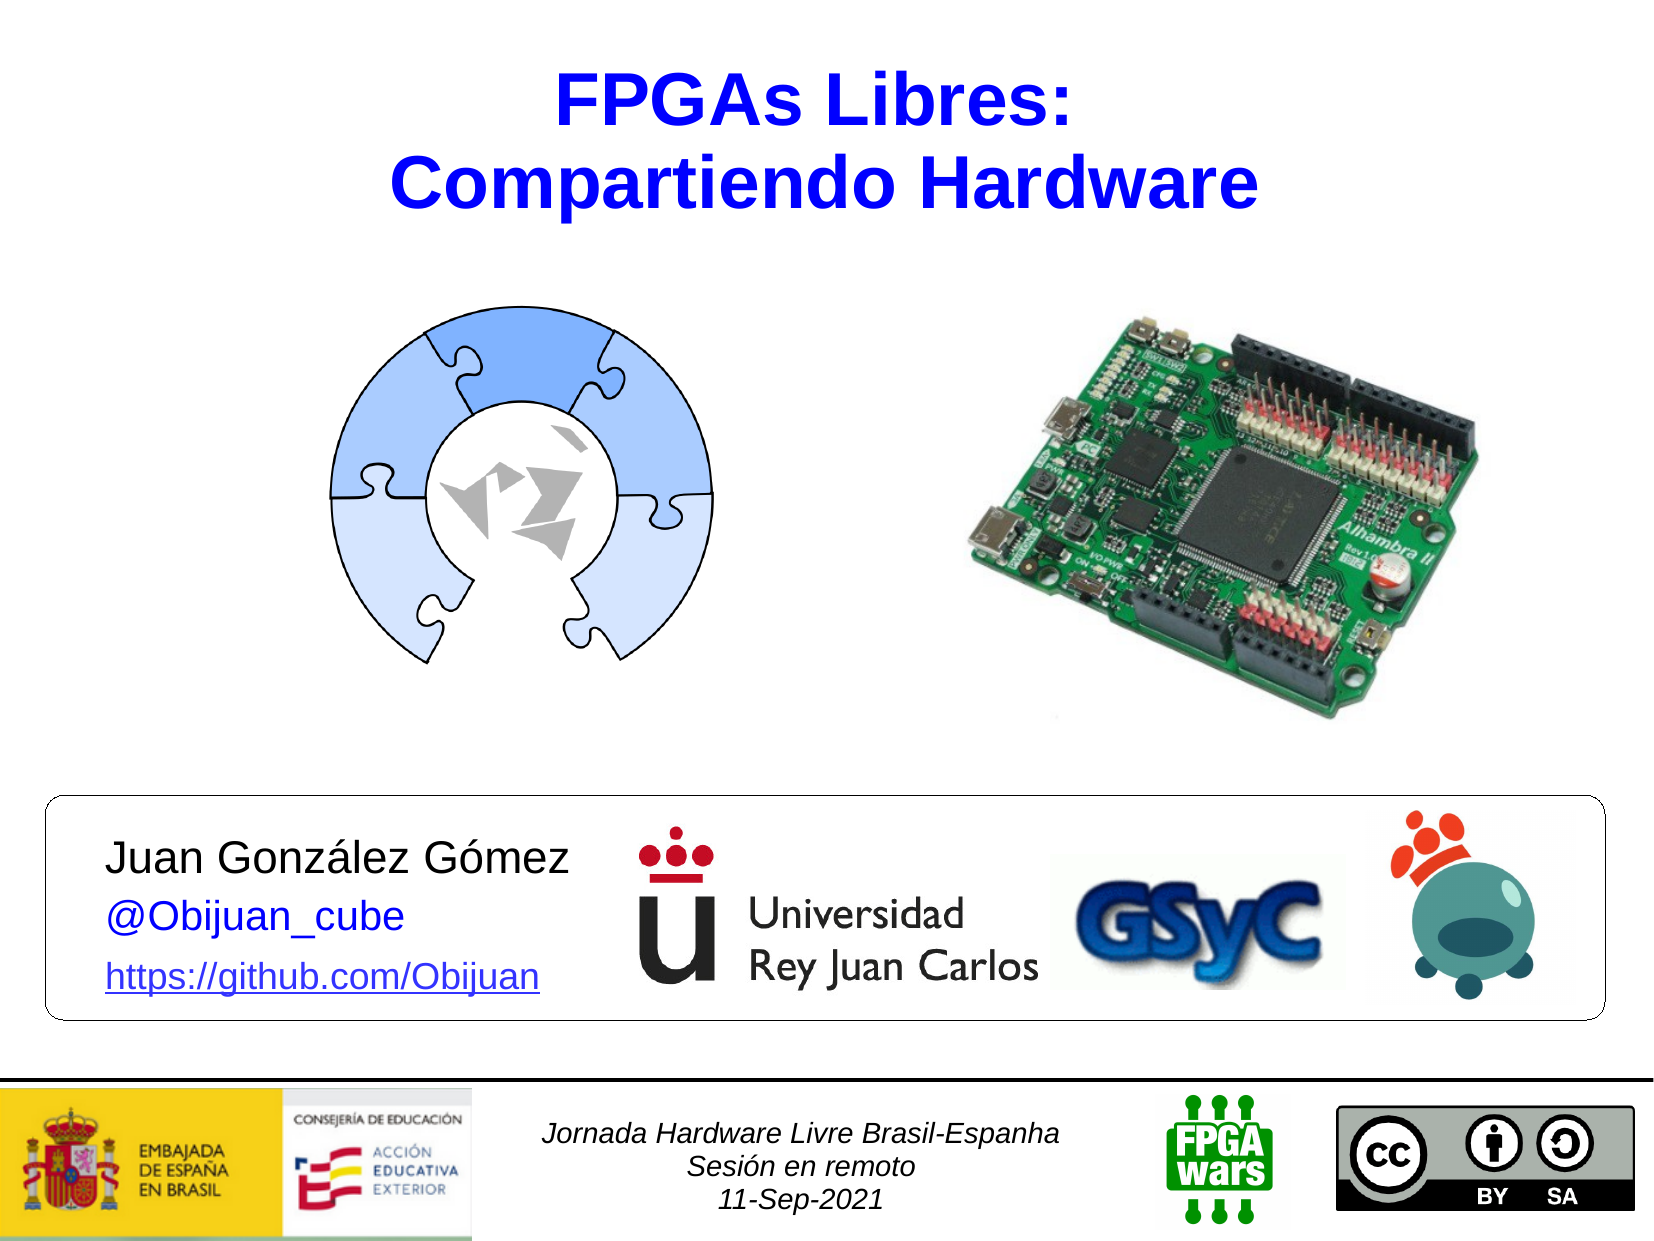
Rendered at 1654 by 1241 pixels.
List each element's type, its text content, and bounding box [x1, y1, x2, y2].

picture [1336, 1094, 1636, 1221]
text_box @Obijuan_cube [90, 885, 451, 961]
picture [1155, 1094, 1291, 1230]
picture [612, 809, 1346, 1006]
picture [0, 1088, 472, 1241]
title FPGAs Libres: Compartiendo Hardware [165, 30, 1486, 253]
text_box Jornada Hardware Livre Brasil-Espanha Sesión en remoto 11-Sep-2021 [472, 1110, 1131, 1224]
picture [945, 299, 1501, 740]
text_box Juan González Gómez [90, 825, 601, 916]
picture [1365, 810, 1576, 1006]
picture [325, 301, 721, 676]
text_box https://github.com/Obijuan [90, 948, 556, 1006]
text_box [45, 795, 1606, 1021]
